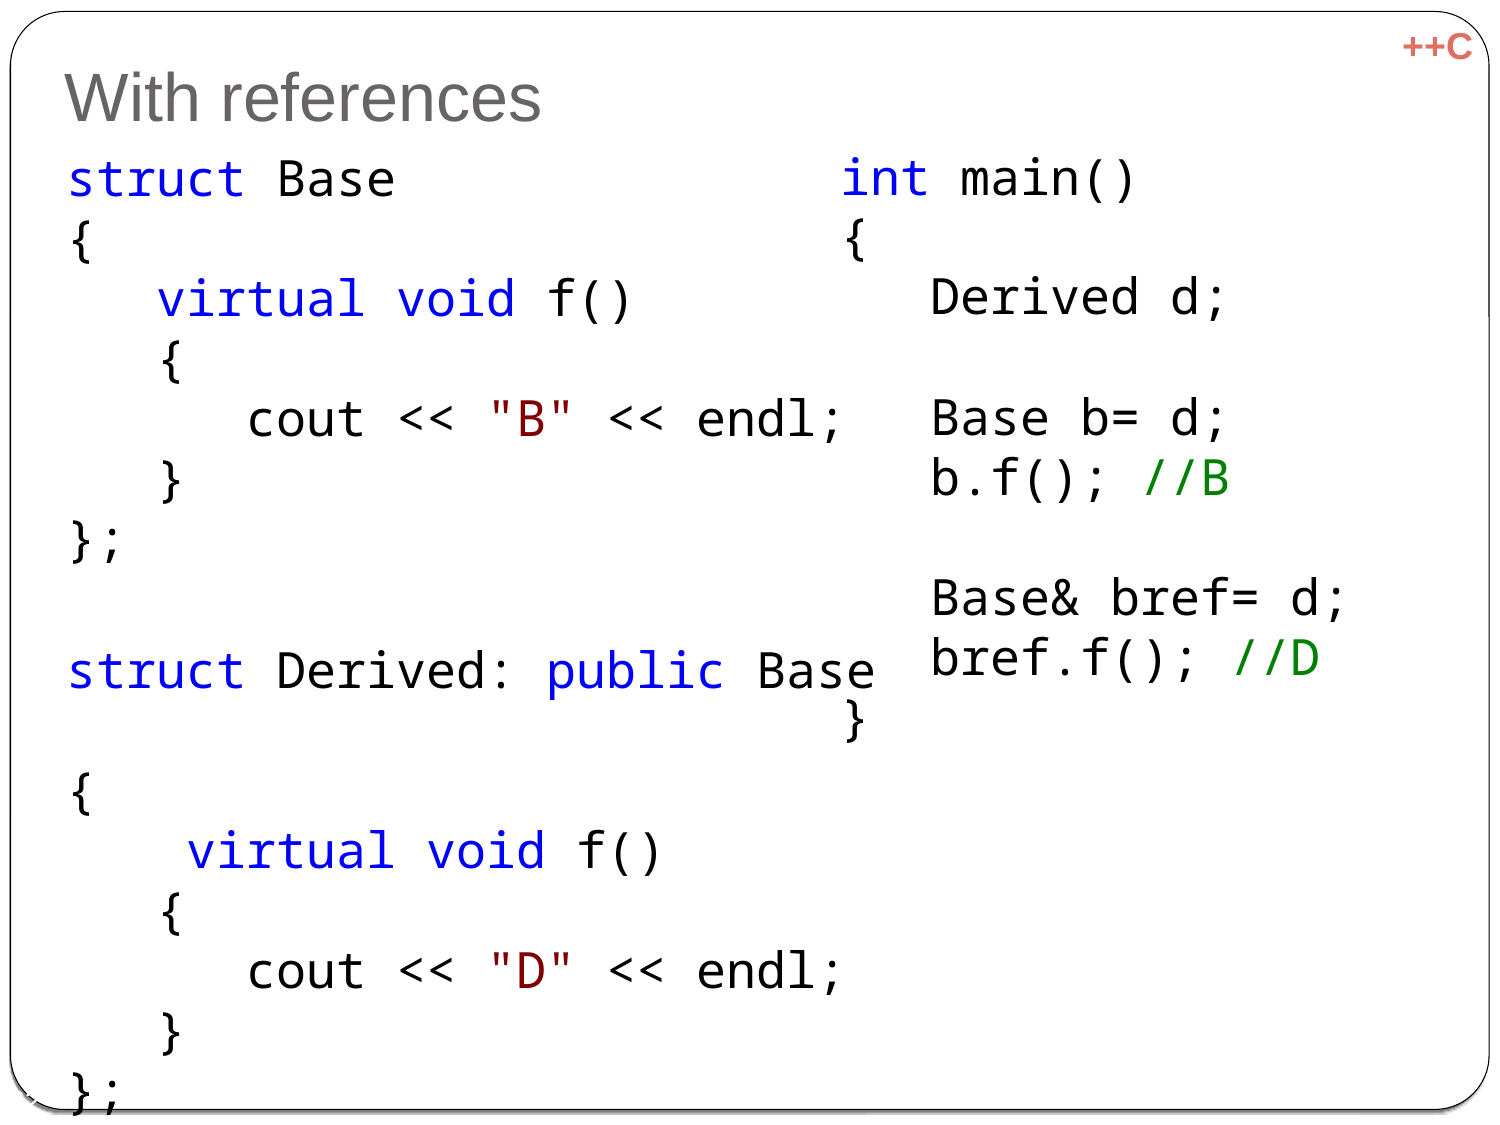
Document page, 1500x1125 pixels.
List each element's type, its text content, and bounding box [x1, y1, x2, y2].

slide_number <number> [0, 1074, 50, 1125]
title With references [50, 45, 1450, 150]
list struct Base { virtual void f() { cout << "B" << endl; } }; struct Derived: public Base { virtual void f() { cout << "D" << endl; } }; [51, 138, 913, 1067]
text_box int main() { Derived d; Base b= d; b.f(); //B Base& bref= d; bref.f(); //D } [825, 137, 1463, 753]
